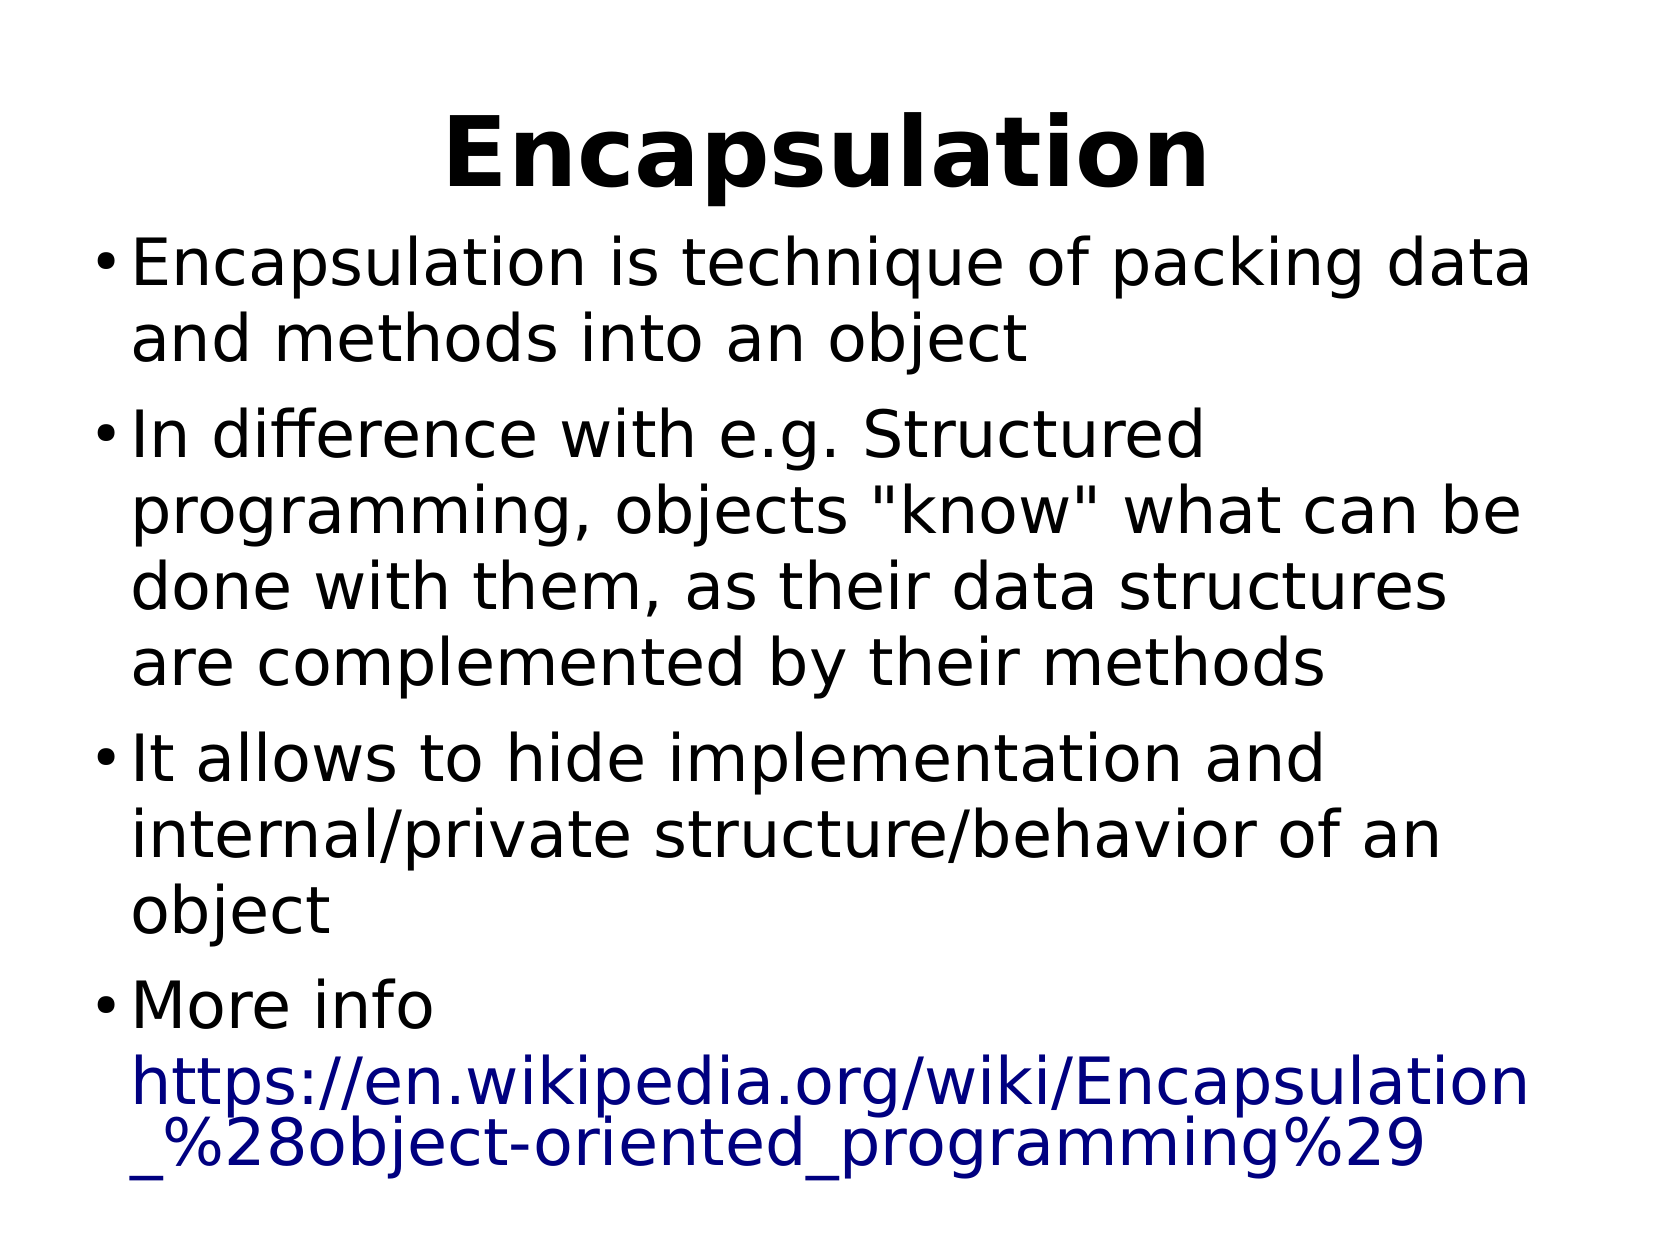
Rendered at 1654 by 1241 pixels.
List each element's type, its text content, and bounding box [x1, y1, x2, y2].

list Encapsulation is technique of packing data and methods into an object In difference with e.g. Structured programming, objects "know" what can be done with them, as their data structures are complemented by their methods It allows to hide implementation and internal/private structure/behavior of an object More info https://en.wikipedia.org/wiki/Encapsulation_%28object-oriented_programming%29 [82, 225, 1538, 1186]
title Encapsulation [82, 49, 1571, 257]
